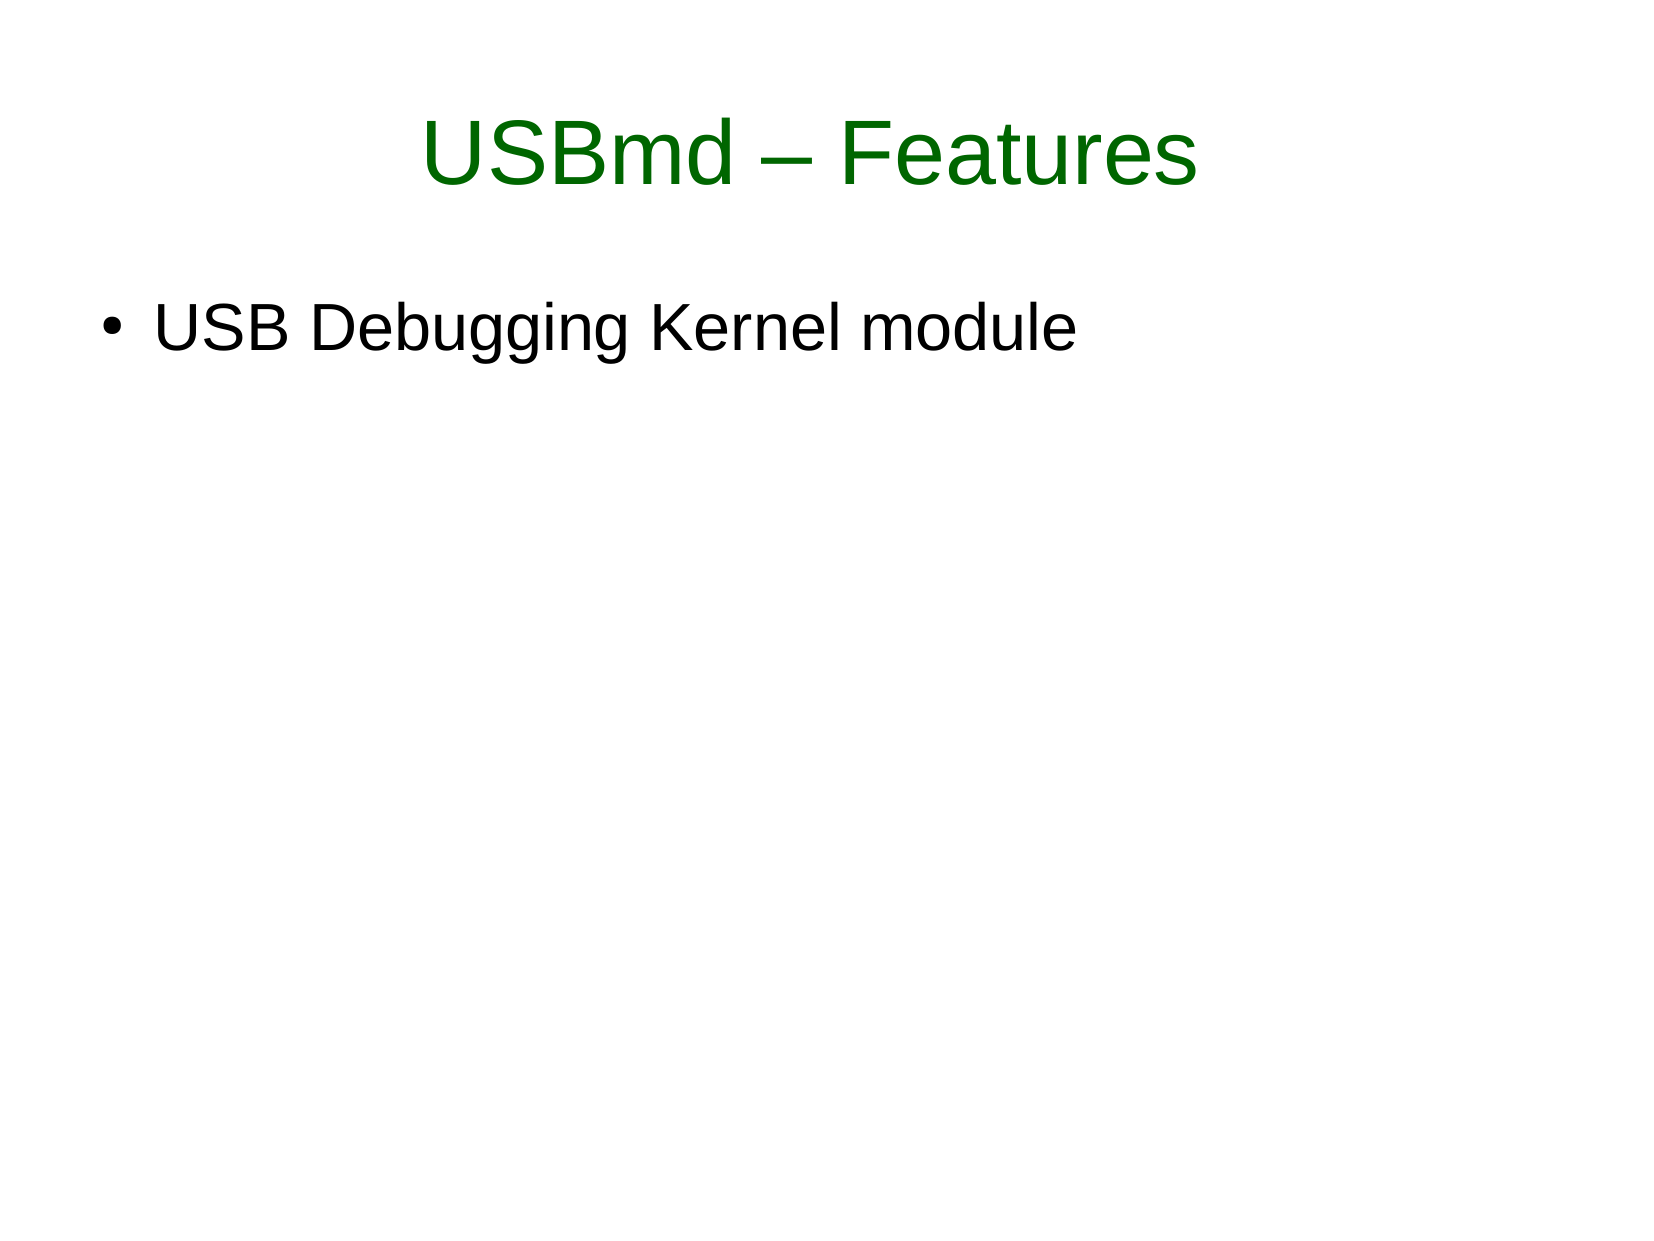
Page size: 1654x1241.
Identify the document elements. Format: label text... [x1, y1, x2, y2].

title USBmd – Features [82, 49, 1571, 257]
list USB Debugging Kernel module [82, 290, 1571, 1010]
